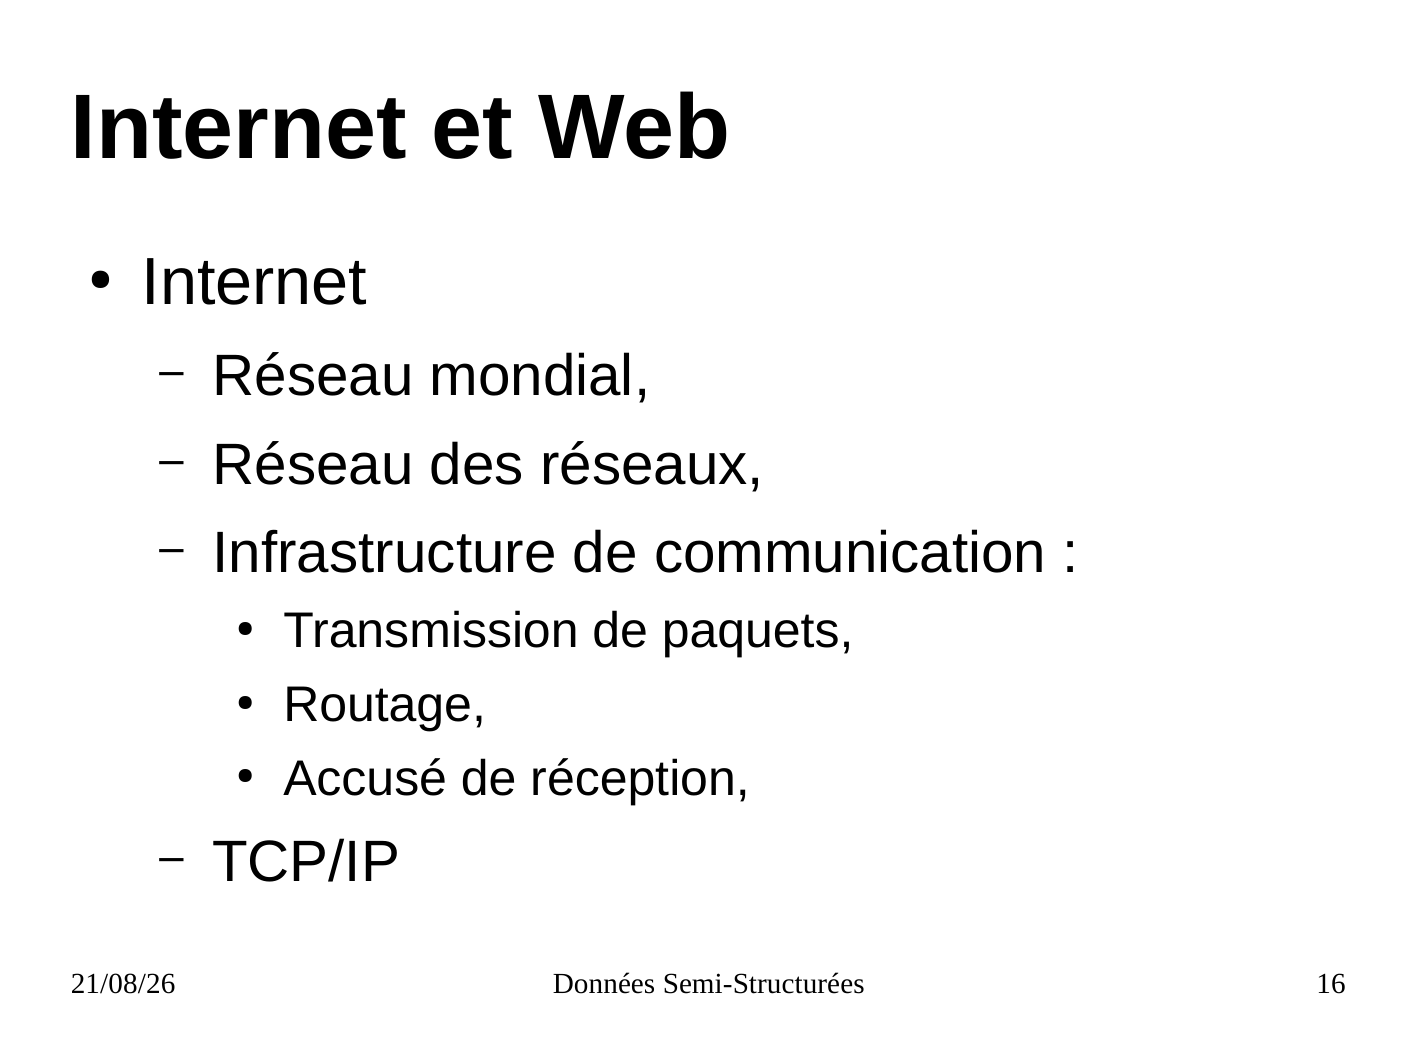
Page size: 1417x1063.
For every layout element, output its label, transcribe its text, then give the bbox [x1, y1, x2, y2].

title Internet et Web [70, 42, 1346, 212]
list Internet Réseau mondial, Réseau des réseaux, Infrastructure de communication : Transmission de paquets, Routage, Accusé de réception, TCP/IP [70, 244, 1346, 925]
